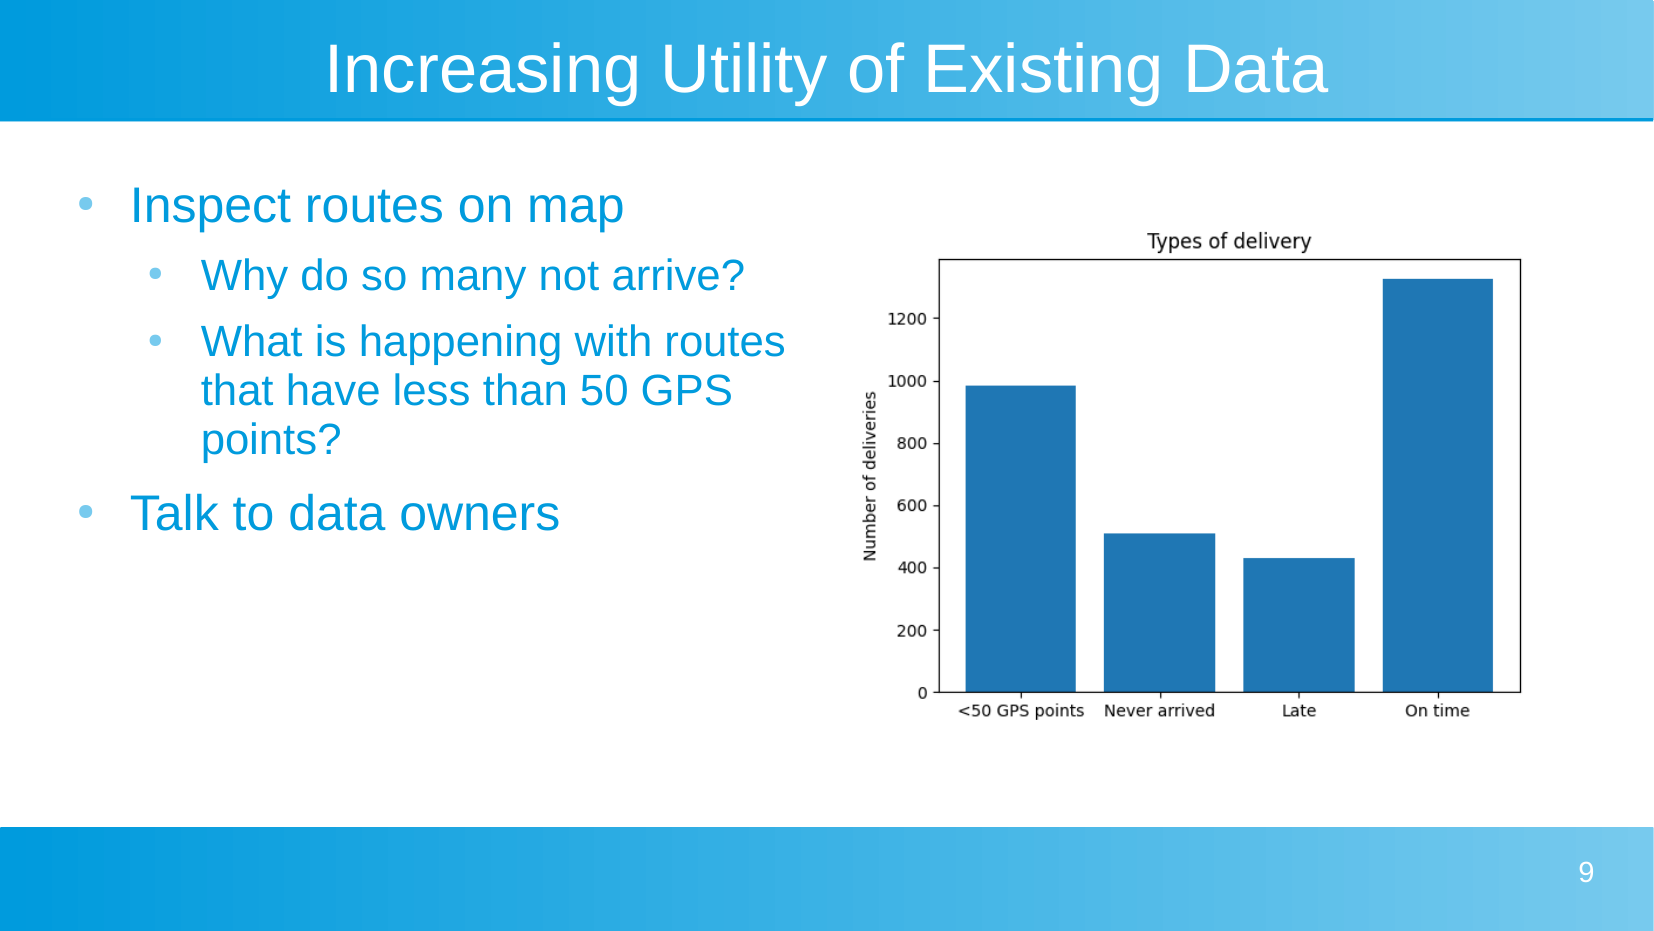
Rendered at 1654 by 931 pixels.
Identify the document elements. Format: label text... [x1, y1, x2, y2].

title Increasing Utility of Existing Data [59, 29, 1595, 108]
picture [845, 191, 1595, 754]
list Inspect routes on map Why do so many not arrive? What is happening with routes that have less than 50 GPS points? Talk to data owners [59, 177, 809, 768]
